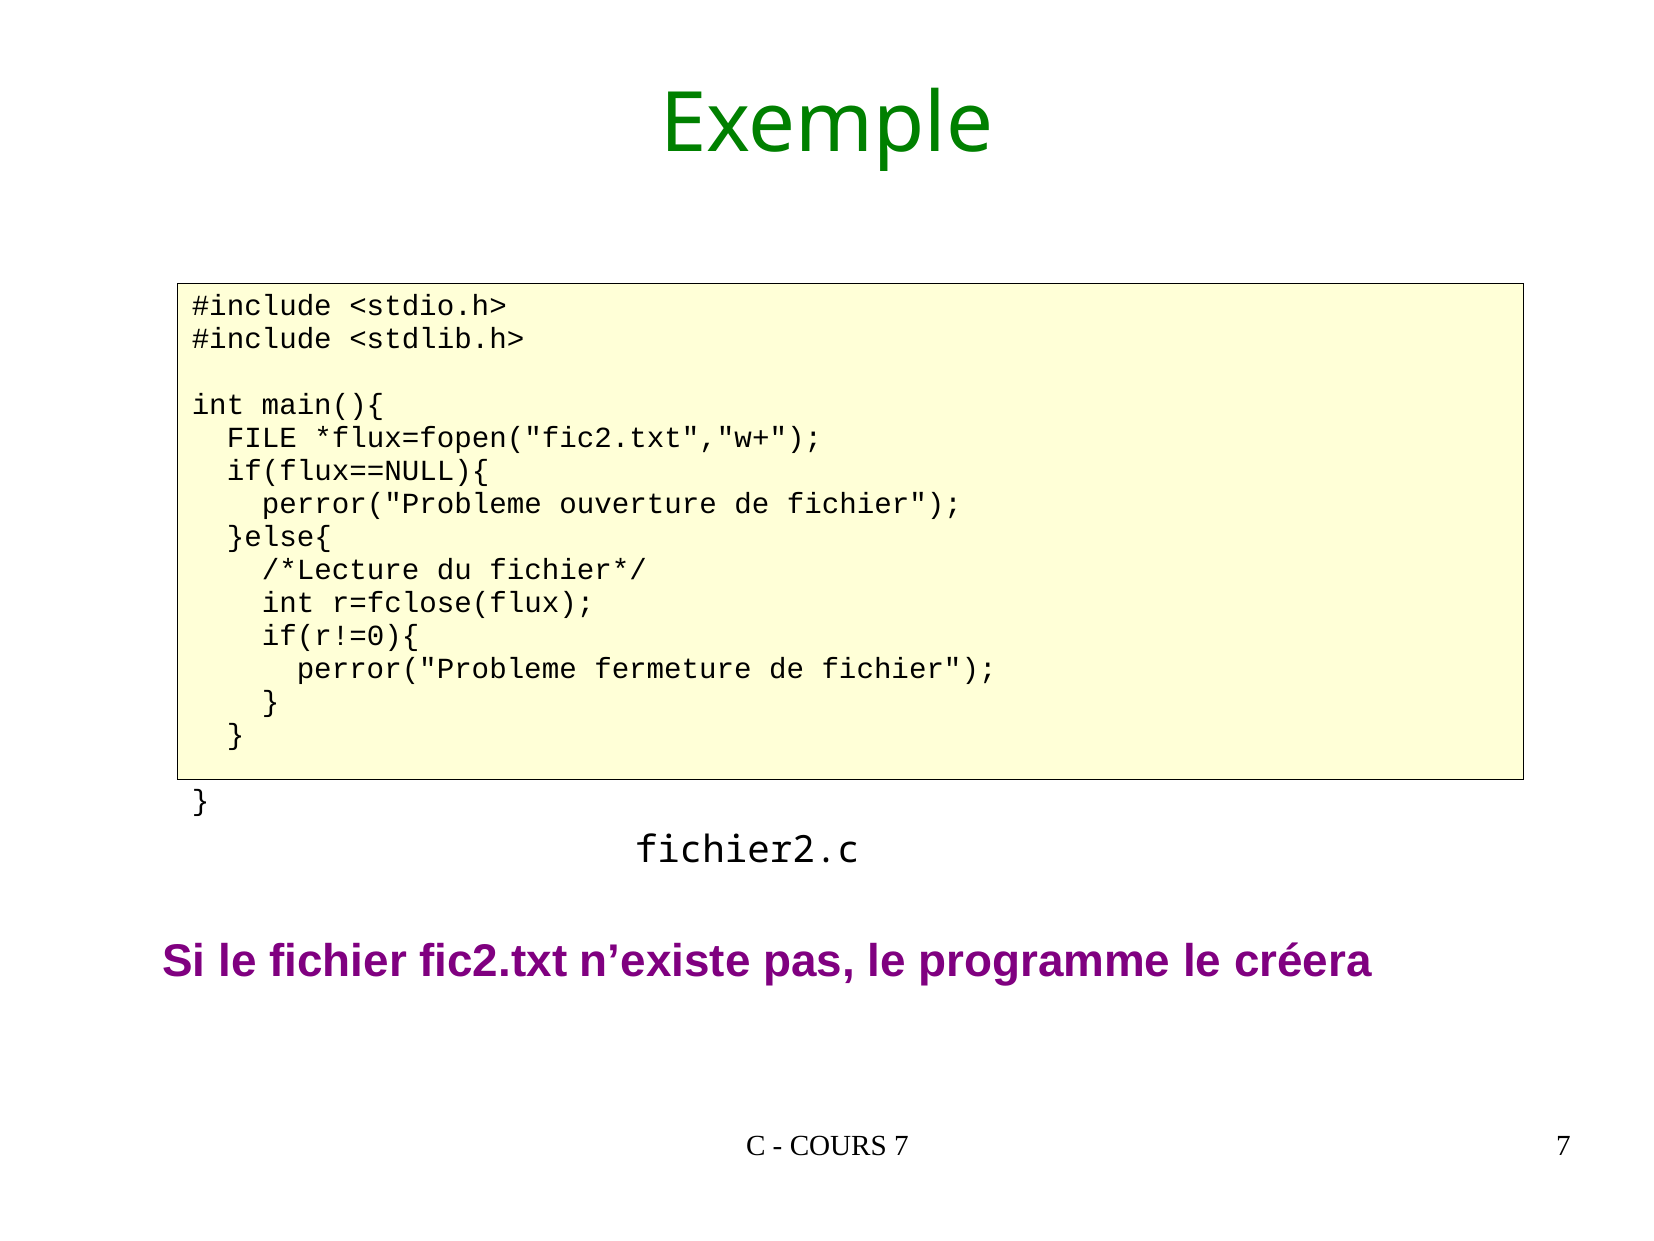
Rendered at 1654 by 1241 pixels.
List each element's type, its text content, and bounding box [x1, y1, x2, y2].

title Exemple [82, 49, 1571, 189]
text_box #include <stdio.h> #include <stdlib.h> int main(){ FILE *flux=fopen("fic2.txt","w+"); if(flux==NULL){ perror("Probleme ouverture de fichier"); }else{ /*Lecture du fichier*/ int r=fclose(flux); if(r!=0){ perror("Probleme fermeture de fichier"); } } } [177, 283, 1524, 780]
text_box Si le fichier fic2.txt n’existe pas, le programme le créera [147, 927, 1388, 994]
text_box fichier2.c [620, 814, 1117, 873]
